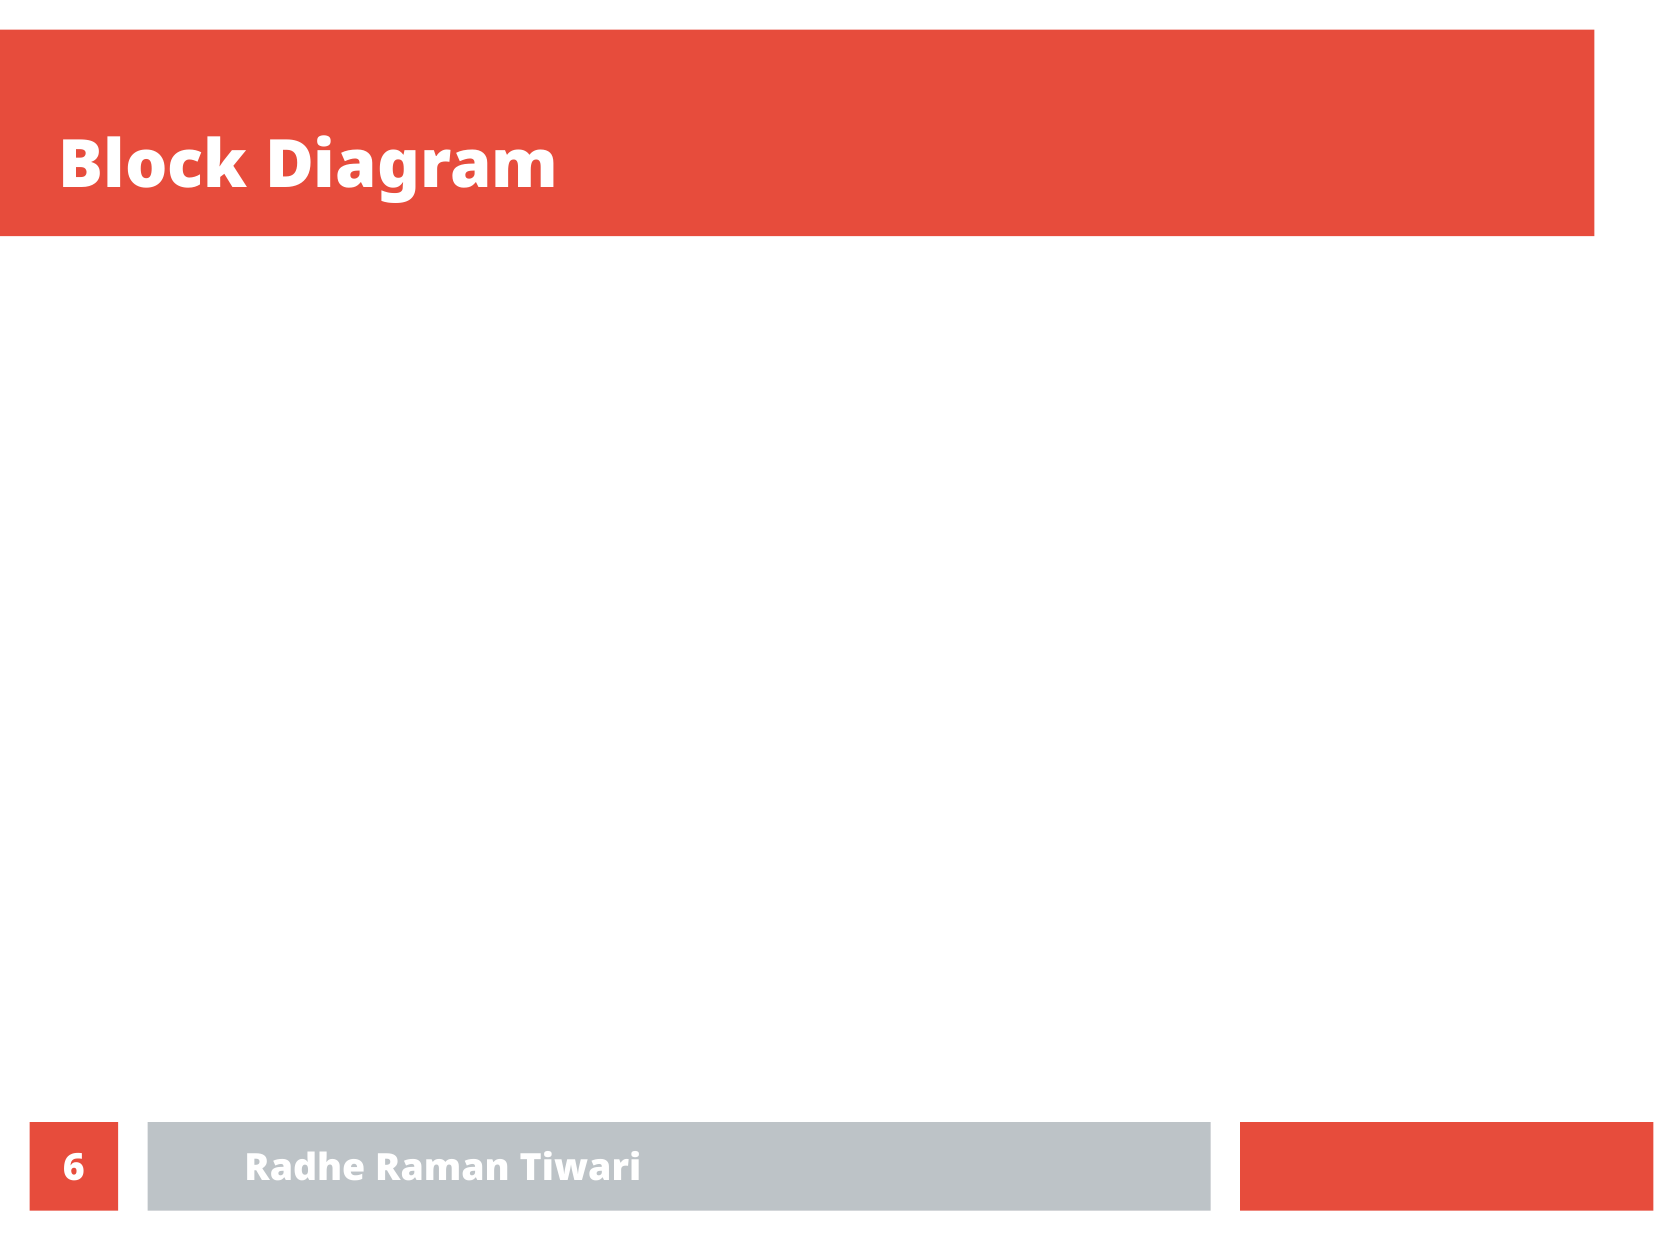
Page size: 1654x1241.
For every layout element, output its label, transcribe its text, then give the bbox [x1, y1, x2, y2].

title Block Diagram [59, 59, 1595, 207]
